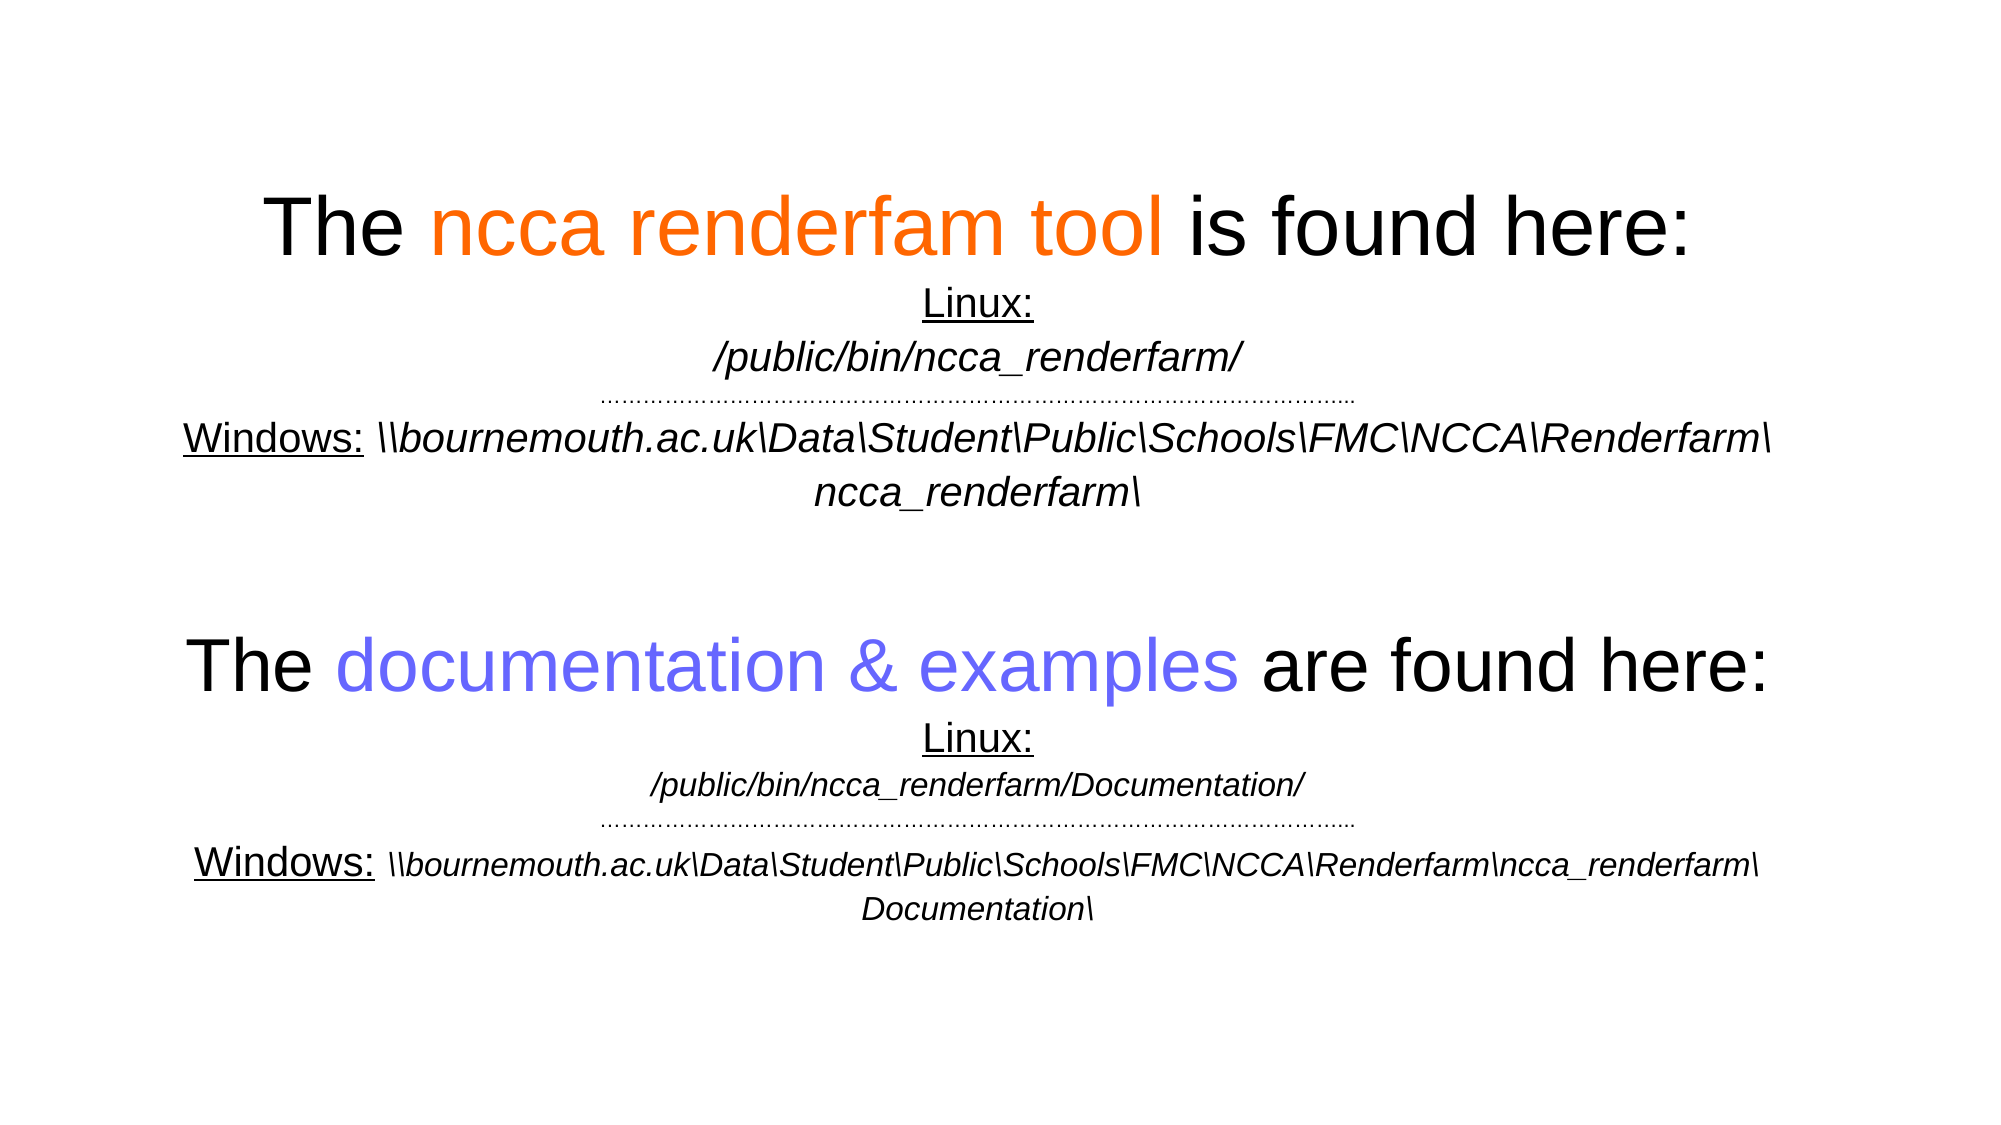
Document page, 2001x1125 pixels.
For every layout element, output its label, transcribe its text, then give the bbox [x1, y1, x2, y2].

title The ncca renderfam tool is found here: Linux: /public/bin/ncca_renderfarm/ …………………………………………………………………………………………... Windows: \\bournemouth.ac.uk\Data\Student\Public\Schools\FMC\NCCA\Renderfarm\ncca_renderfarm\ The documentation & examples are found here: Linux: /public/bin/ncca_renderfarm/Documentation/ …………………………………………………………………………………………... Windows: \\bournemouth.ac.uk\Data\Student\Public\Schools\FMC\NCCA\Renderfarm\ncca_renderfarm\Documentation\ [78, 174, 1878, 920]
